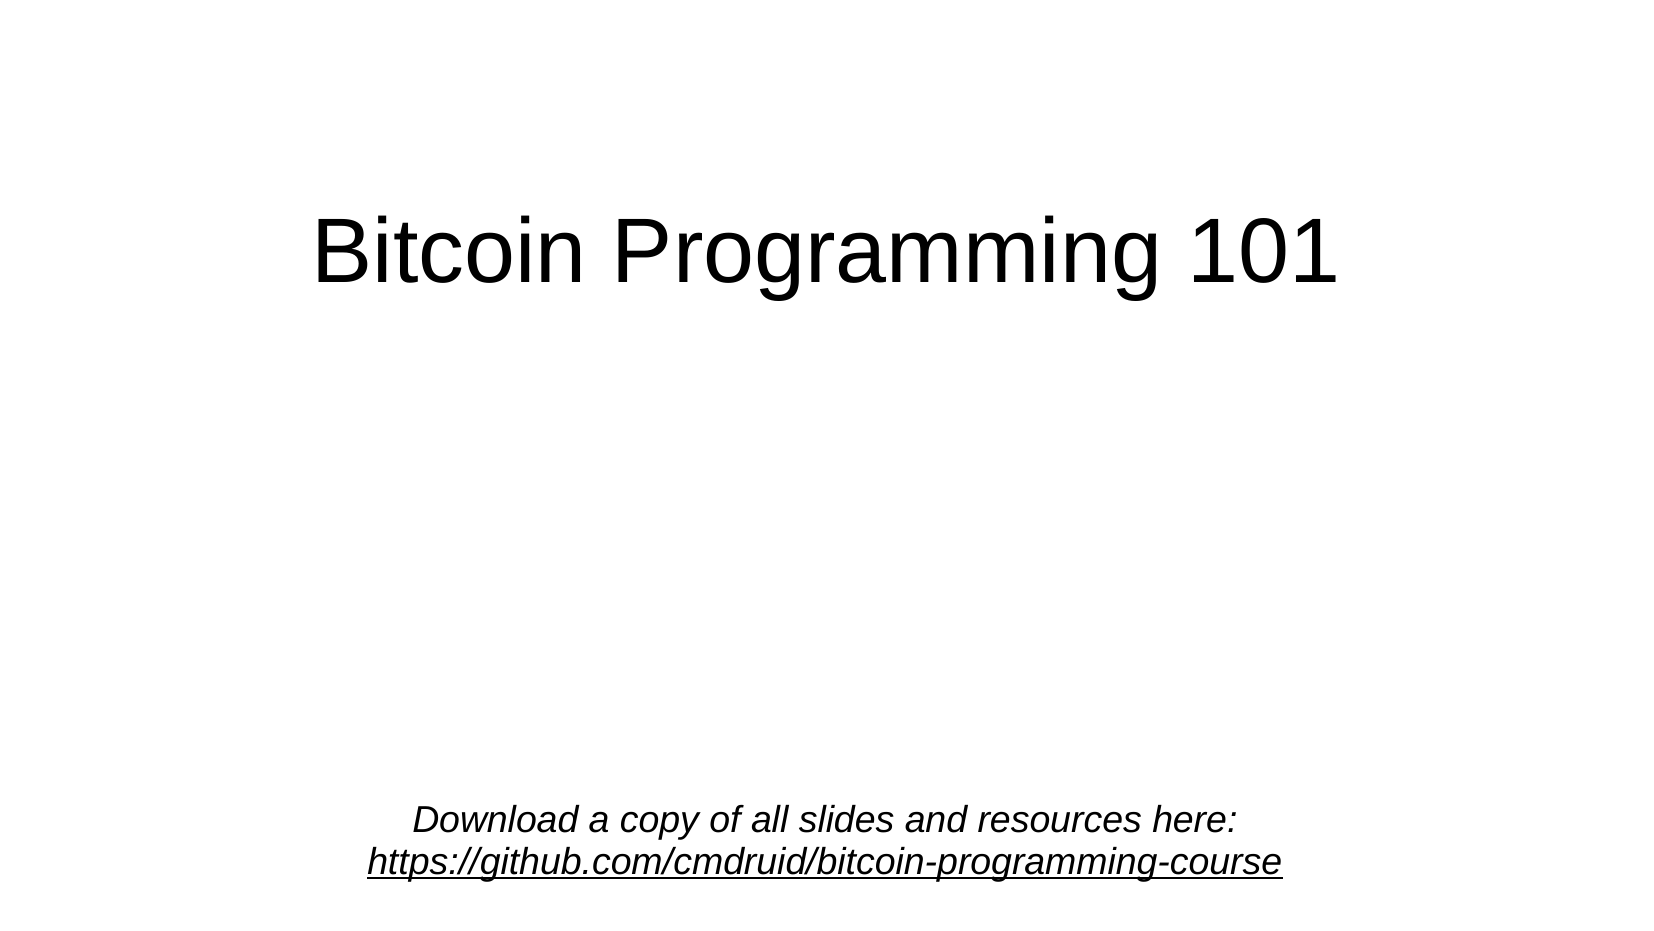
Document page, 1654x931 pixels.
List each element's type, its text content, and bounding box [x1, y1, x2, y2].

title Bitcoin Programming 101 [82, 172, 1571, 329]
text_box Download a copy of all slides and resources here: https://github.com/cmdruid/bitcoin-programming-course [337, 791, 1313, 893]
